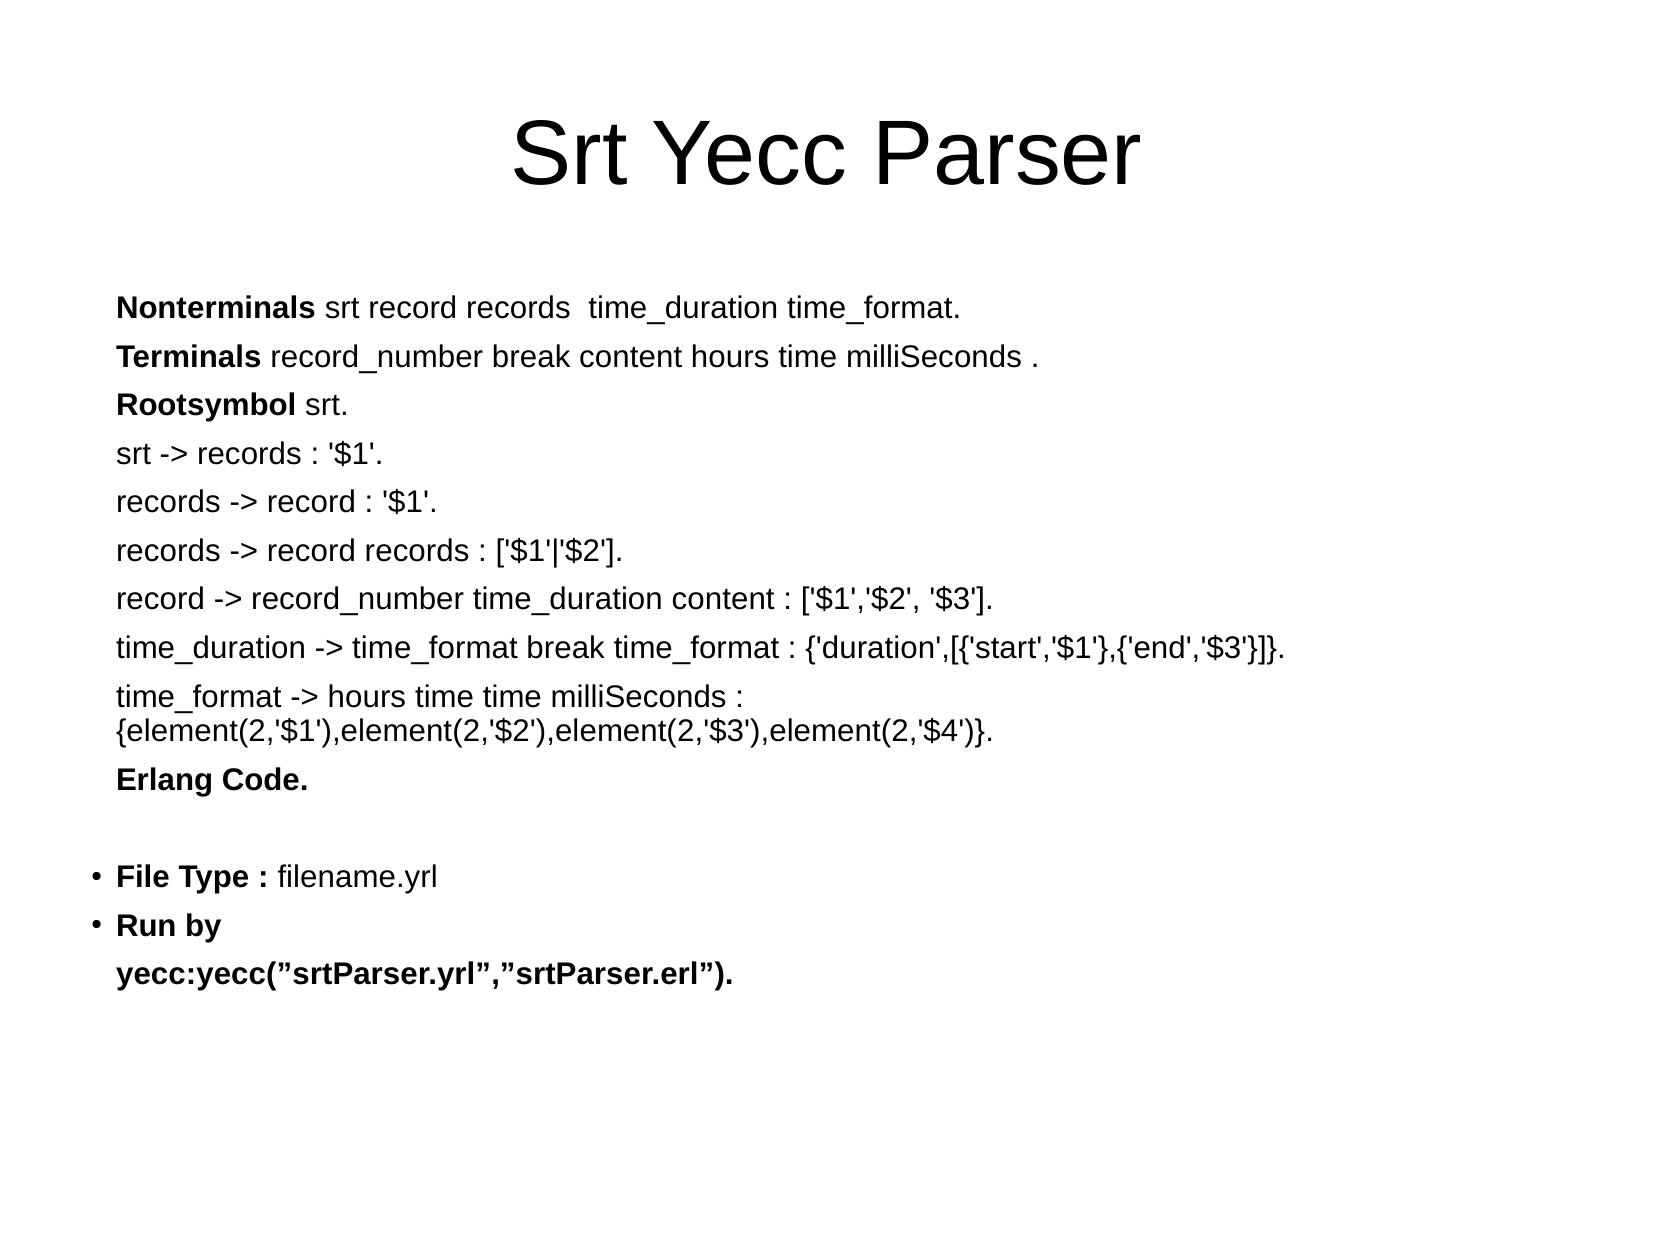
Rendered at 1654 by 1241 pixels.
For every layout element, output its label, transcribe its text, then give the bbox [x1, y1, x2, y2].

list Nonterminals srt record records time_duration time_format. Terminals record_number break content hours time milliSeconds . Rootsymbol srt. srt -> records : '$1'. records -> record : '$1'. records -> record records : ['$1'|'$2']. record -> record_number time_duration content : ['$1','$2', '$3']. time_duration -> time_format break time_format : {'duration',[{'start','$1'},{'end','$3'}]}. time_format -> hours time time milliSeconds : {element(2,'$1'),element(2,'$2'),element(2,'$3'),element(2,'$4')}. Erlang Code. File Type : filename.yrl Run by yecc:yecc(”srtParser.yrl”,”srtParser.erl”). [82, 290, 1571, 1010]
title Srt Yecc Parser [82, 49, 1571, 257]
